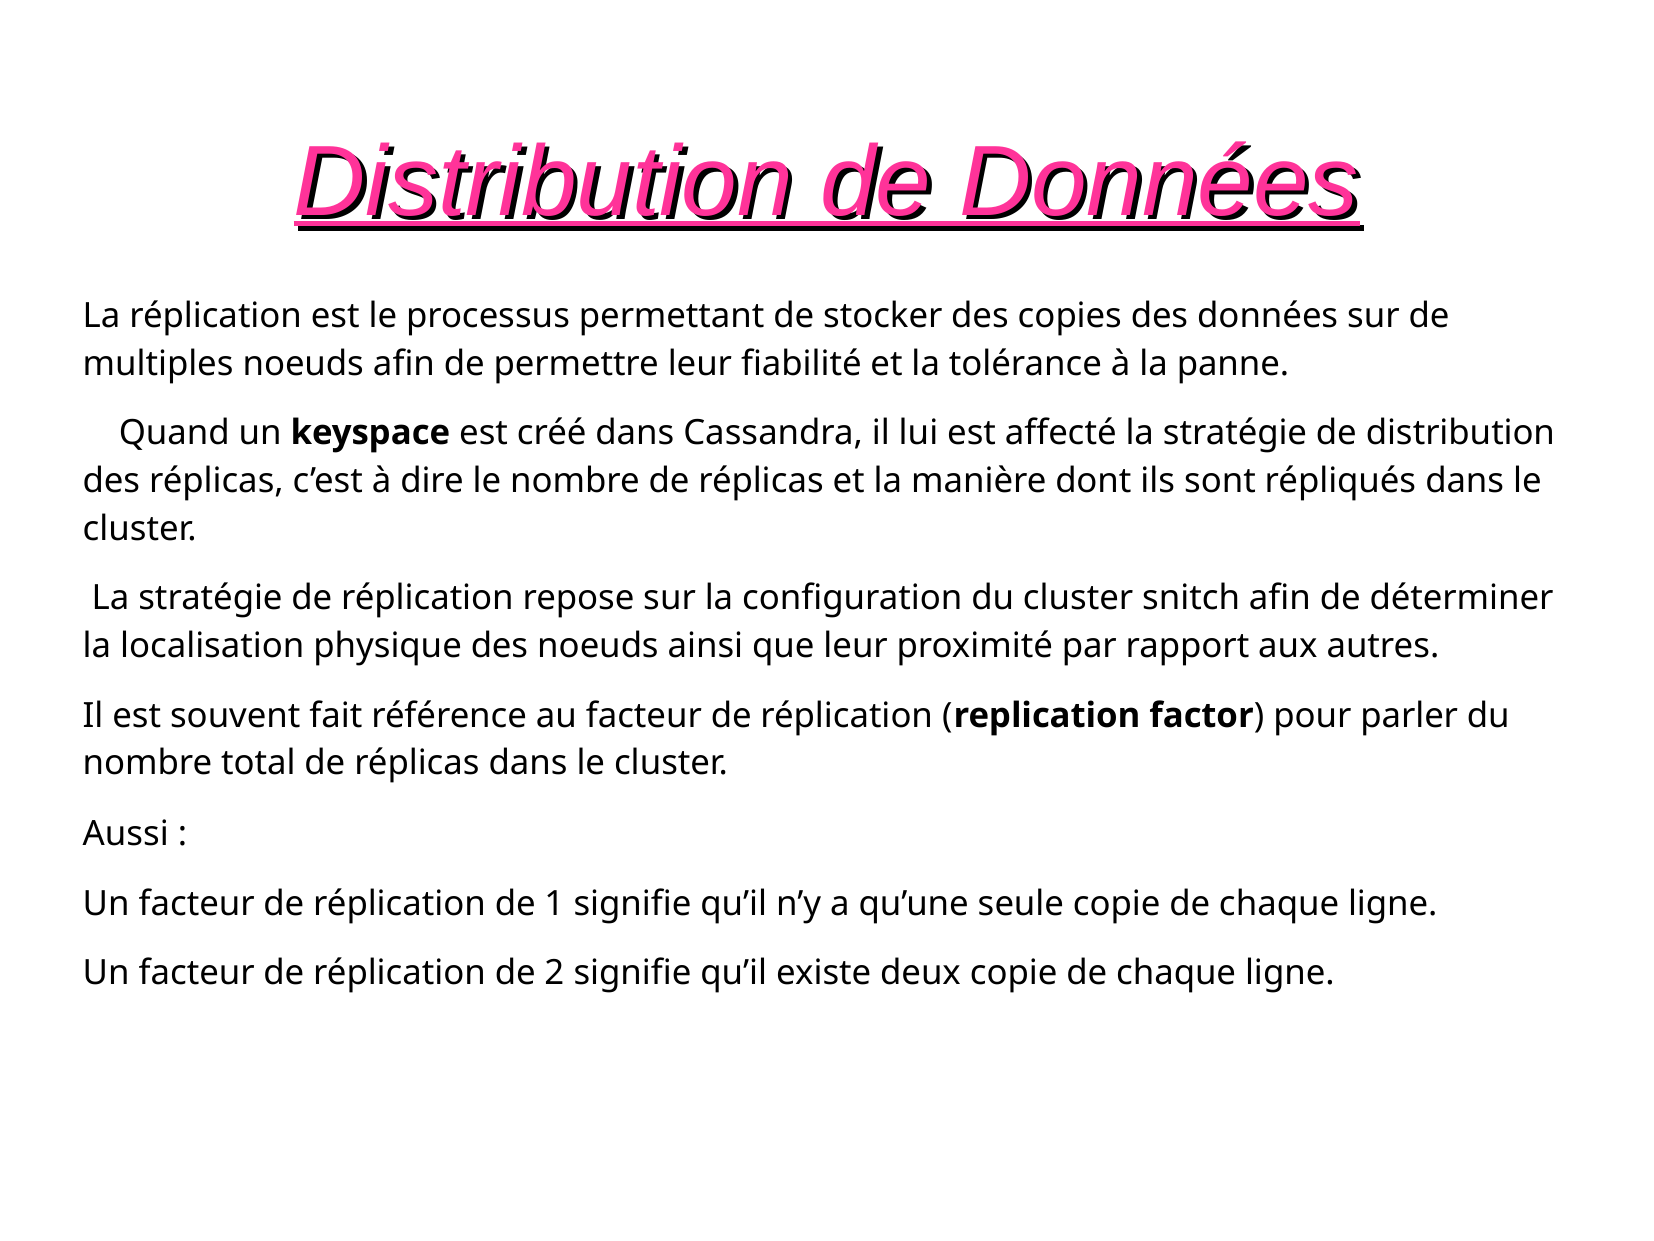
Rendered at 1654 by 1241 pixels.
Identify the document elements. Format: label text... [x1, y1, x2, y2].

list La réplication est le processus permettant de stocker des copies des données sur de multiples noeuds afin de permettre leur fiabilité et la tolérance à la panne. Quand un keyspace est créé dans Cassandra, il lui est affecté la stratégie de distribution des réplicas, c’est à dire le nombre de réplicas et la manière dont ils sont répliqués dans le cluster. La stratégie de réplication repose sur la configuration du cluster snitch afin de déterminer la localisation physique des noeuds ainsi que leur proximité par rapport aux autres. Il est souvent fait référence au facteur de réplication (replication factor) pour parler du nombre total de réplicas dans le cluster. Aussi : Un facteur de réplication de 1 signifie qu’il n’y a qu’une seule copie de chaque ligne. Un facteur de réplication de 2 signifie qu’il existe deux copie de chaque ligne. [82, 290, 1571, 1010]
title Distribution de Données [82, 49, 1571, 257]
